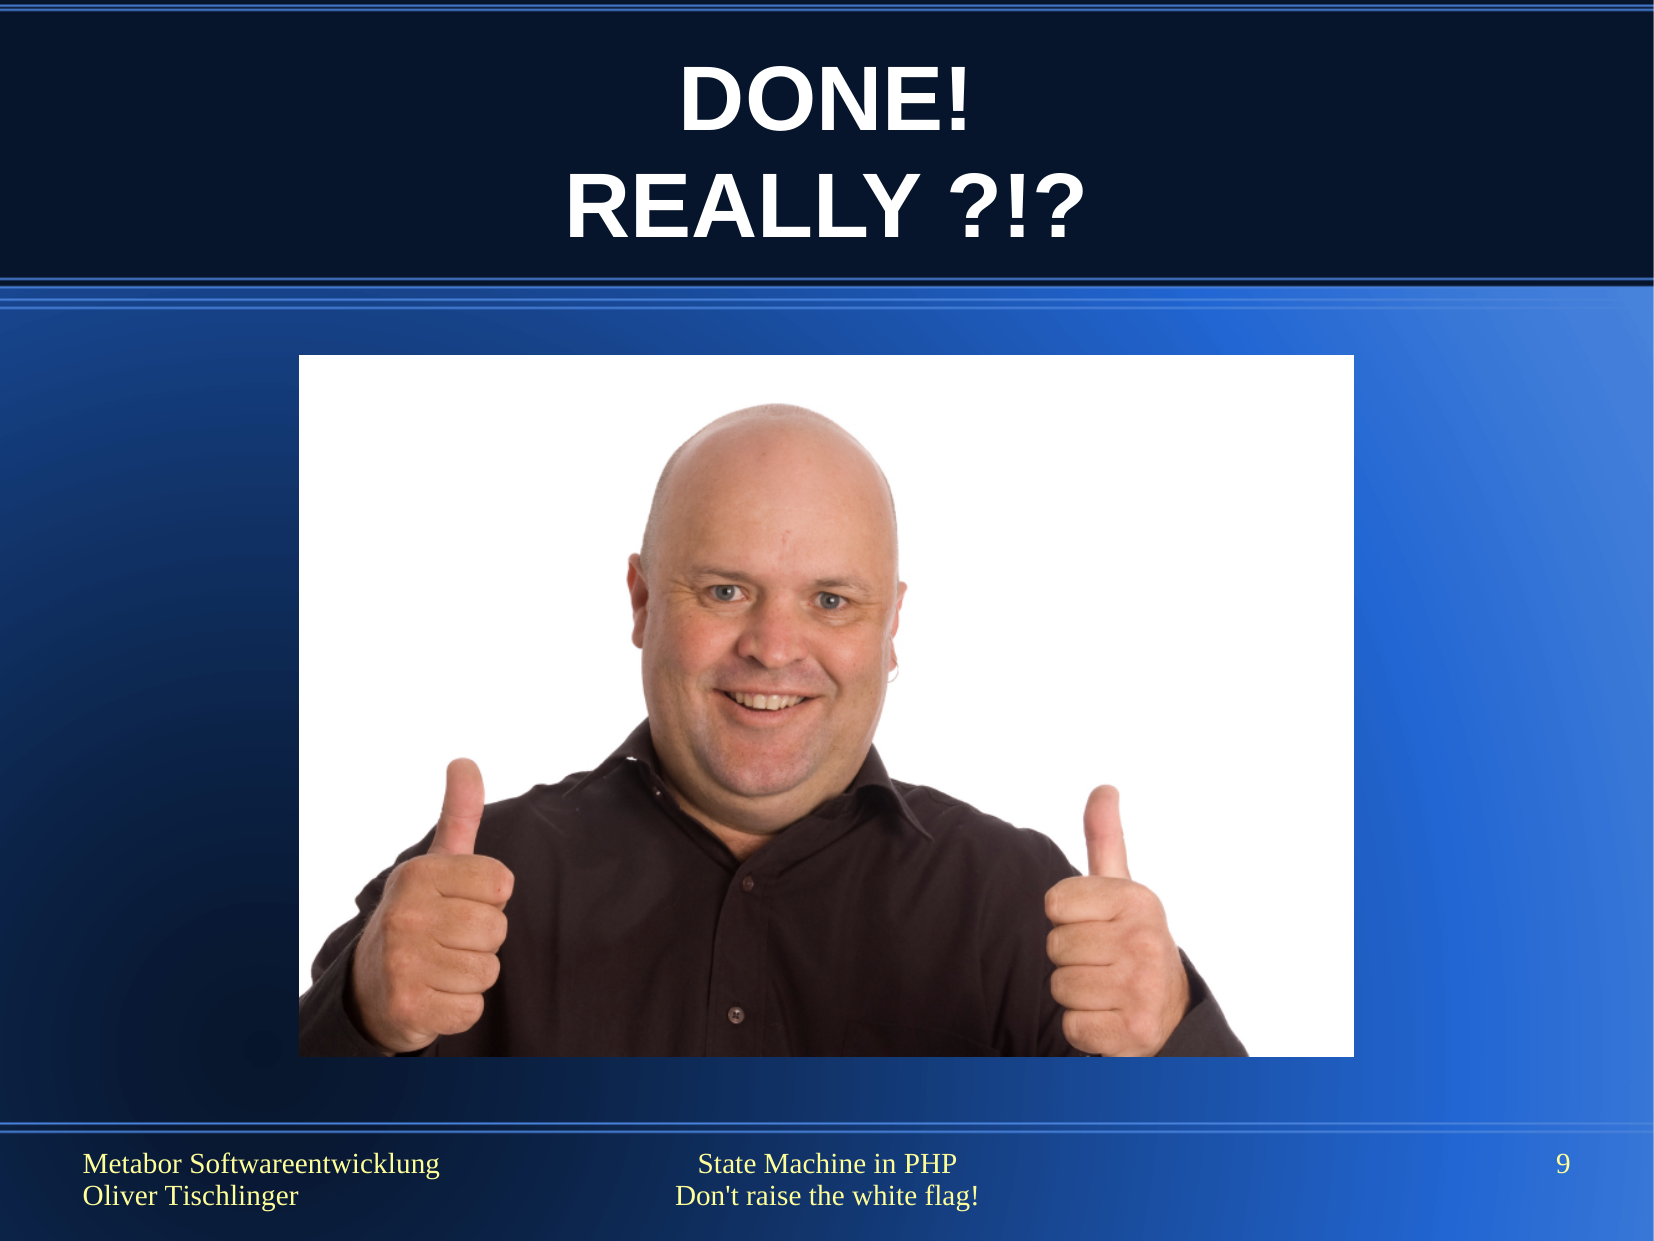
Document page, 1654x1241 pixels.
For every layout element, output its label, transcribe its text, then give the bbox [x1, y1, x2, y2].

text_box REALLY ?!? [549, 147, 1104, 265]
title DONE! [473, 47, 1180, 150]
picture [0, 0, 1654, 1241]
